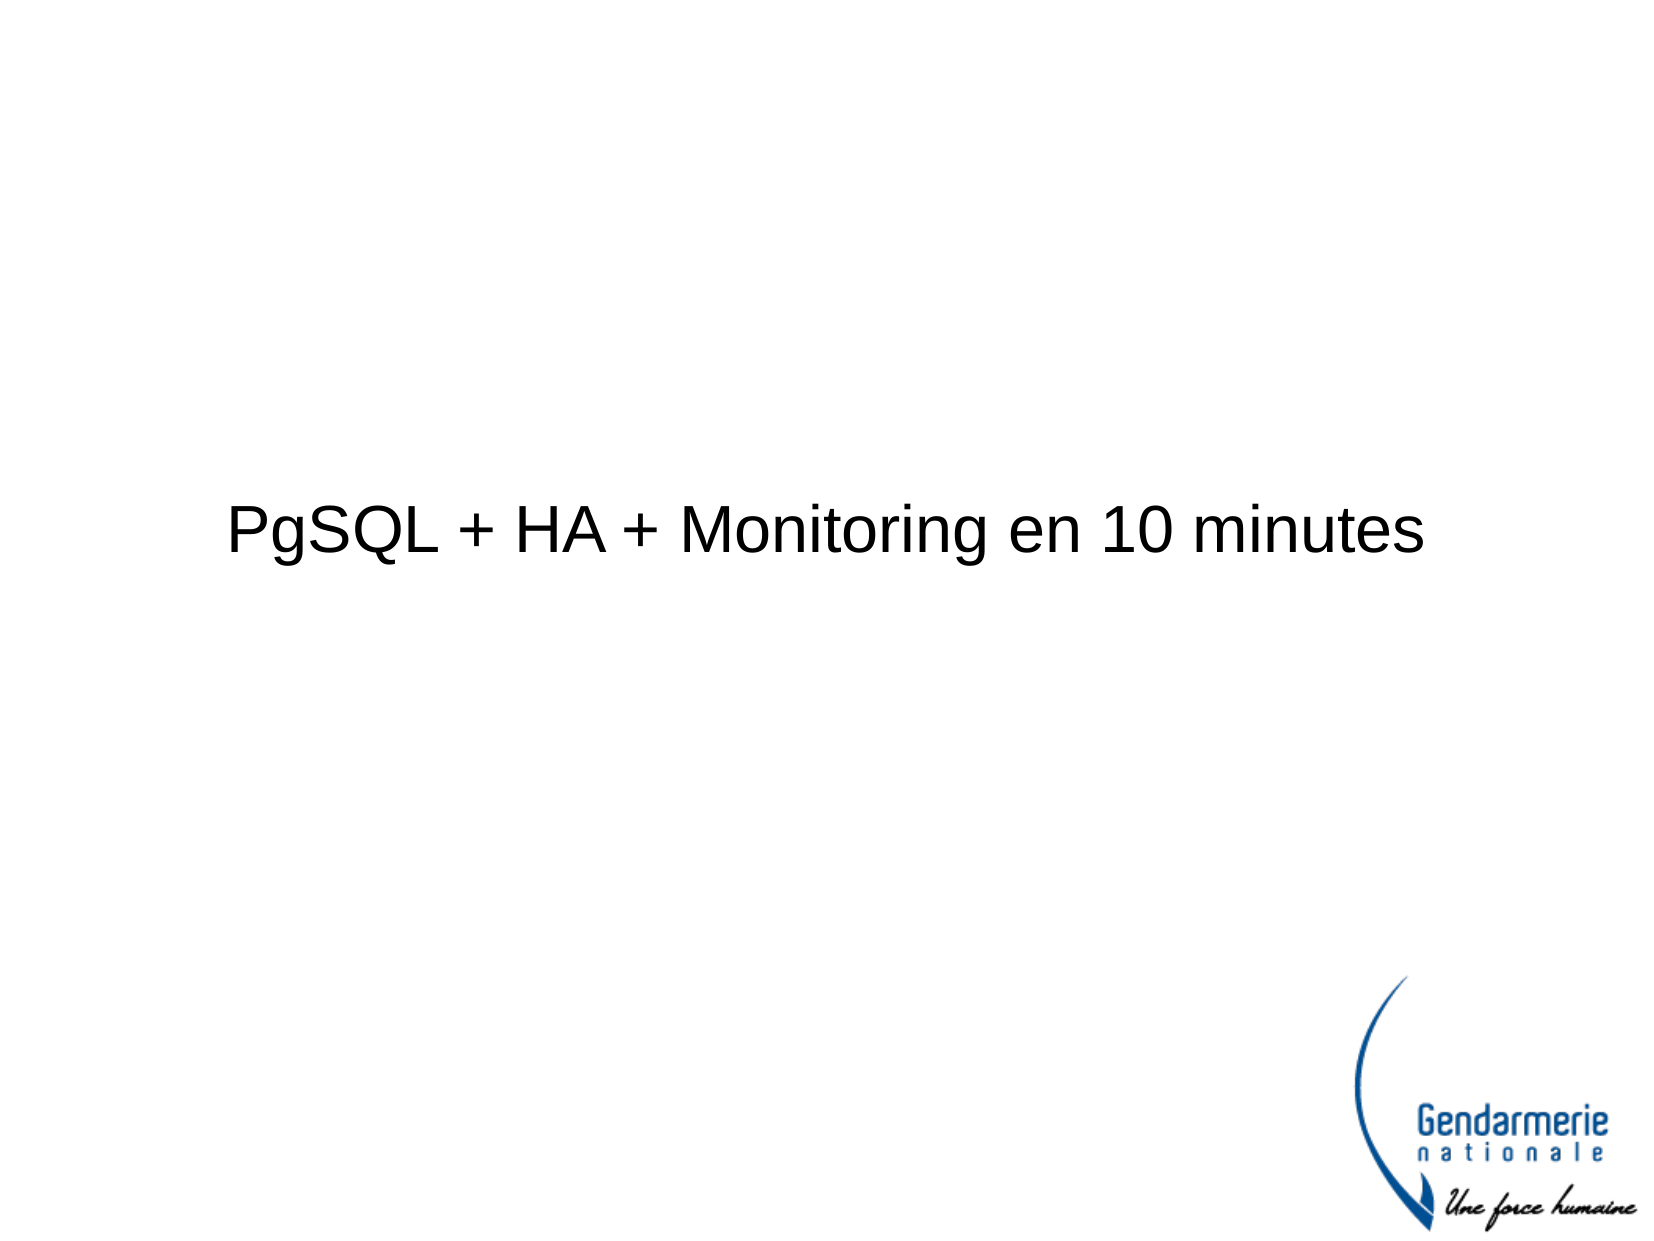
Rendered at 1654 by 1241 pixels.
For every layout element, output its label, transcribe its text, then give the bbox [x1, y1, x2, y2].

picture [1346, 965, 1650, 1241]
subtitle PgSQL + HA + Monitoring en 10 minutes [82, 49, 1571, 1010]
